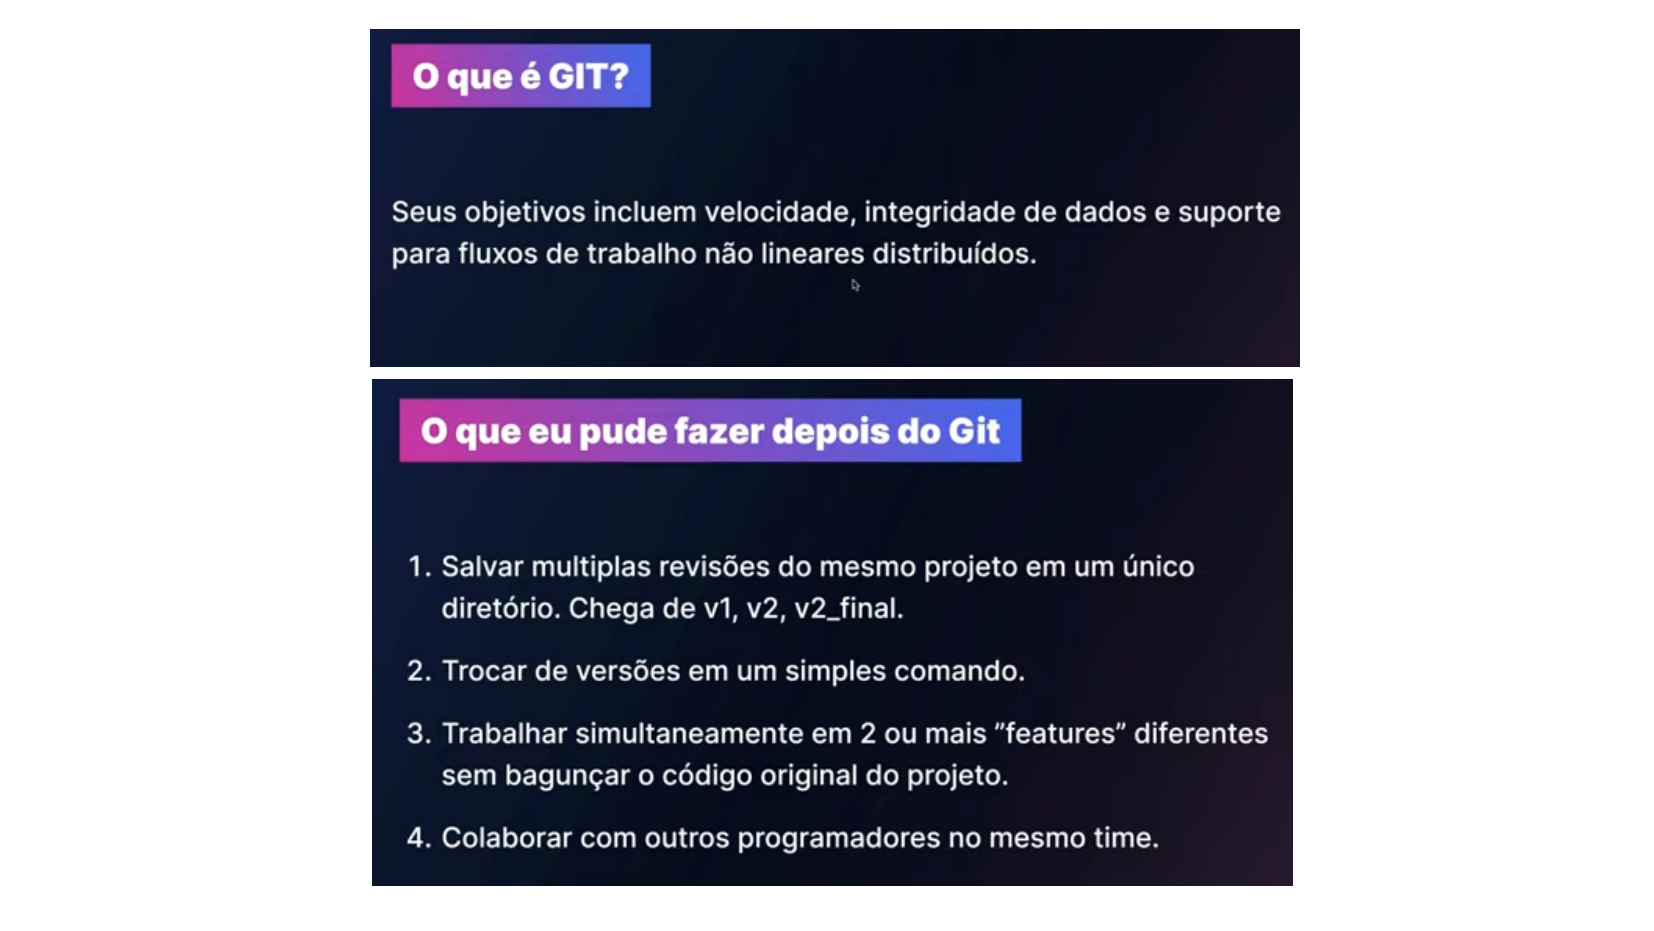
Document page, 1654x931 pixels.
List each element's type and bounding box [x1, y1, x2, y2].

picture [372, 379, 1293, 886]
picture [370, 29, 1300, 367]
